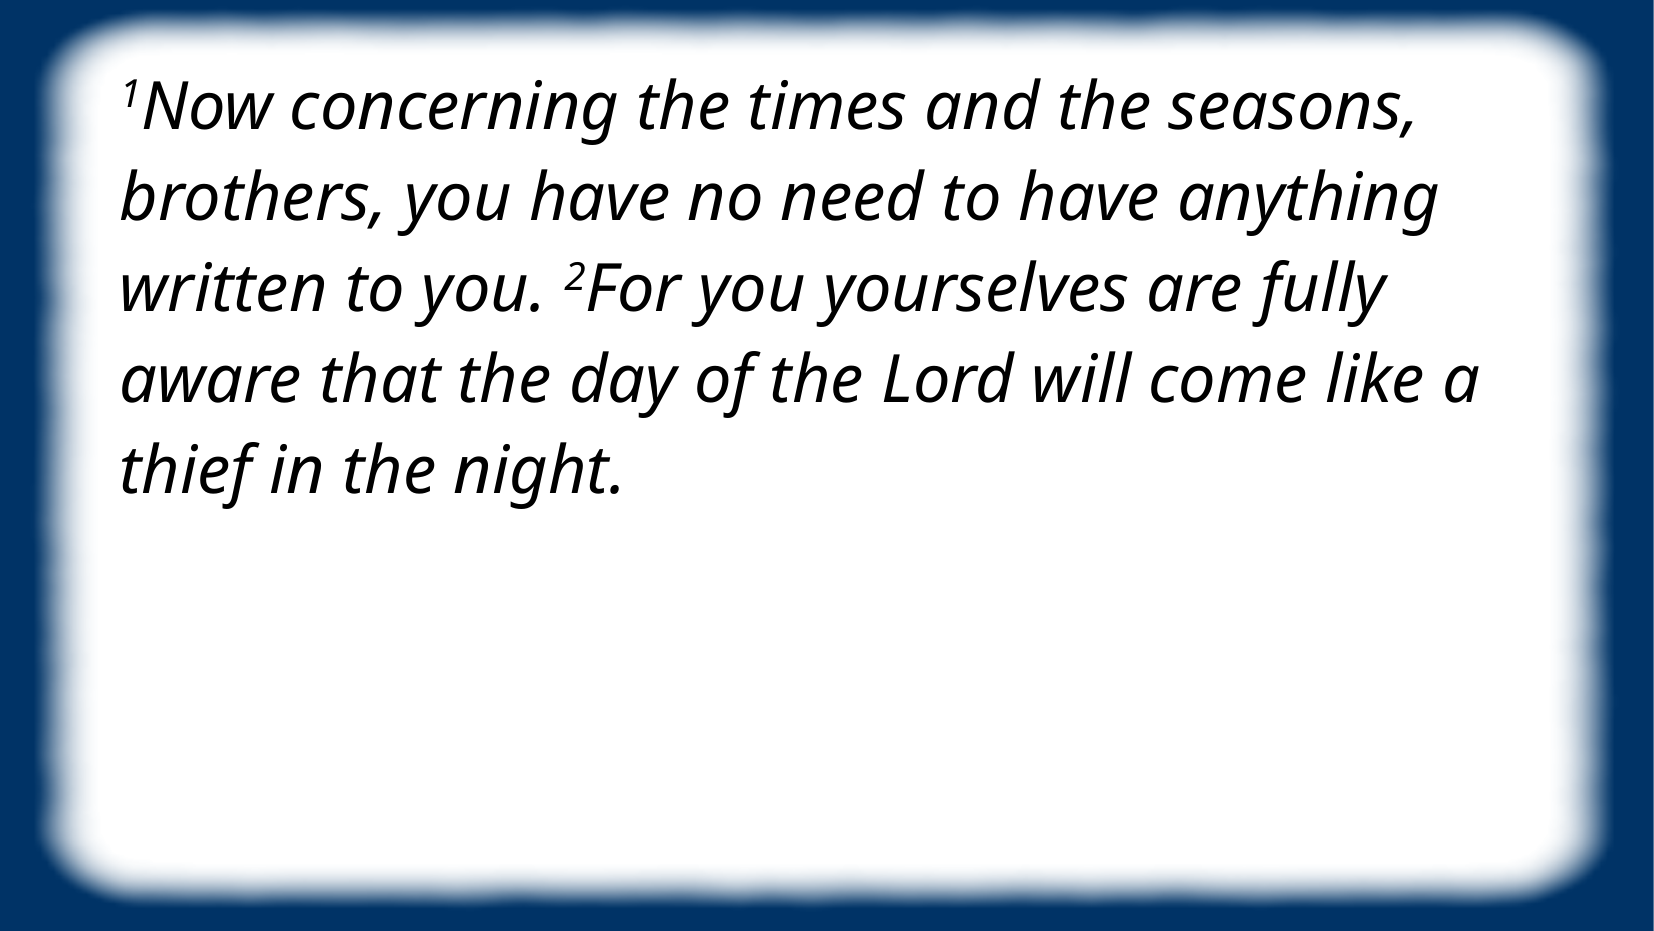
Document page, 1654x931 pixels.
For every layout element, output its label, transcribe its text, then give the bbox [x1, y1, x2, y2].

picture [0, 0, 1654, 931]
text_box 1Now concerning the times and the seasons, brothers, you have no need to have anything written to you. 2For you yourselves are fully aware that the day of the Lord will come like a thief in the night. [105, 51, 1546, 511]
